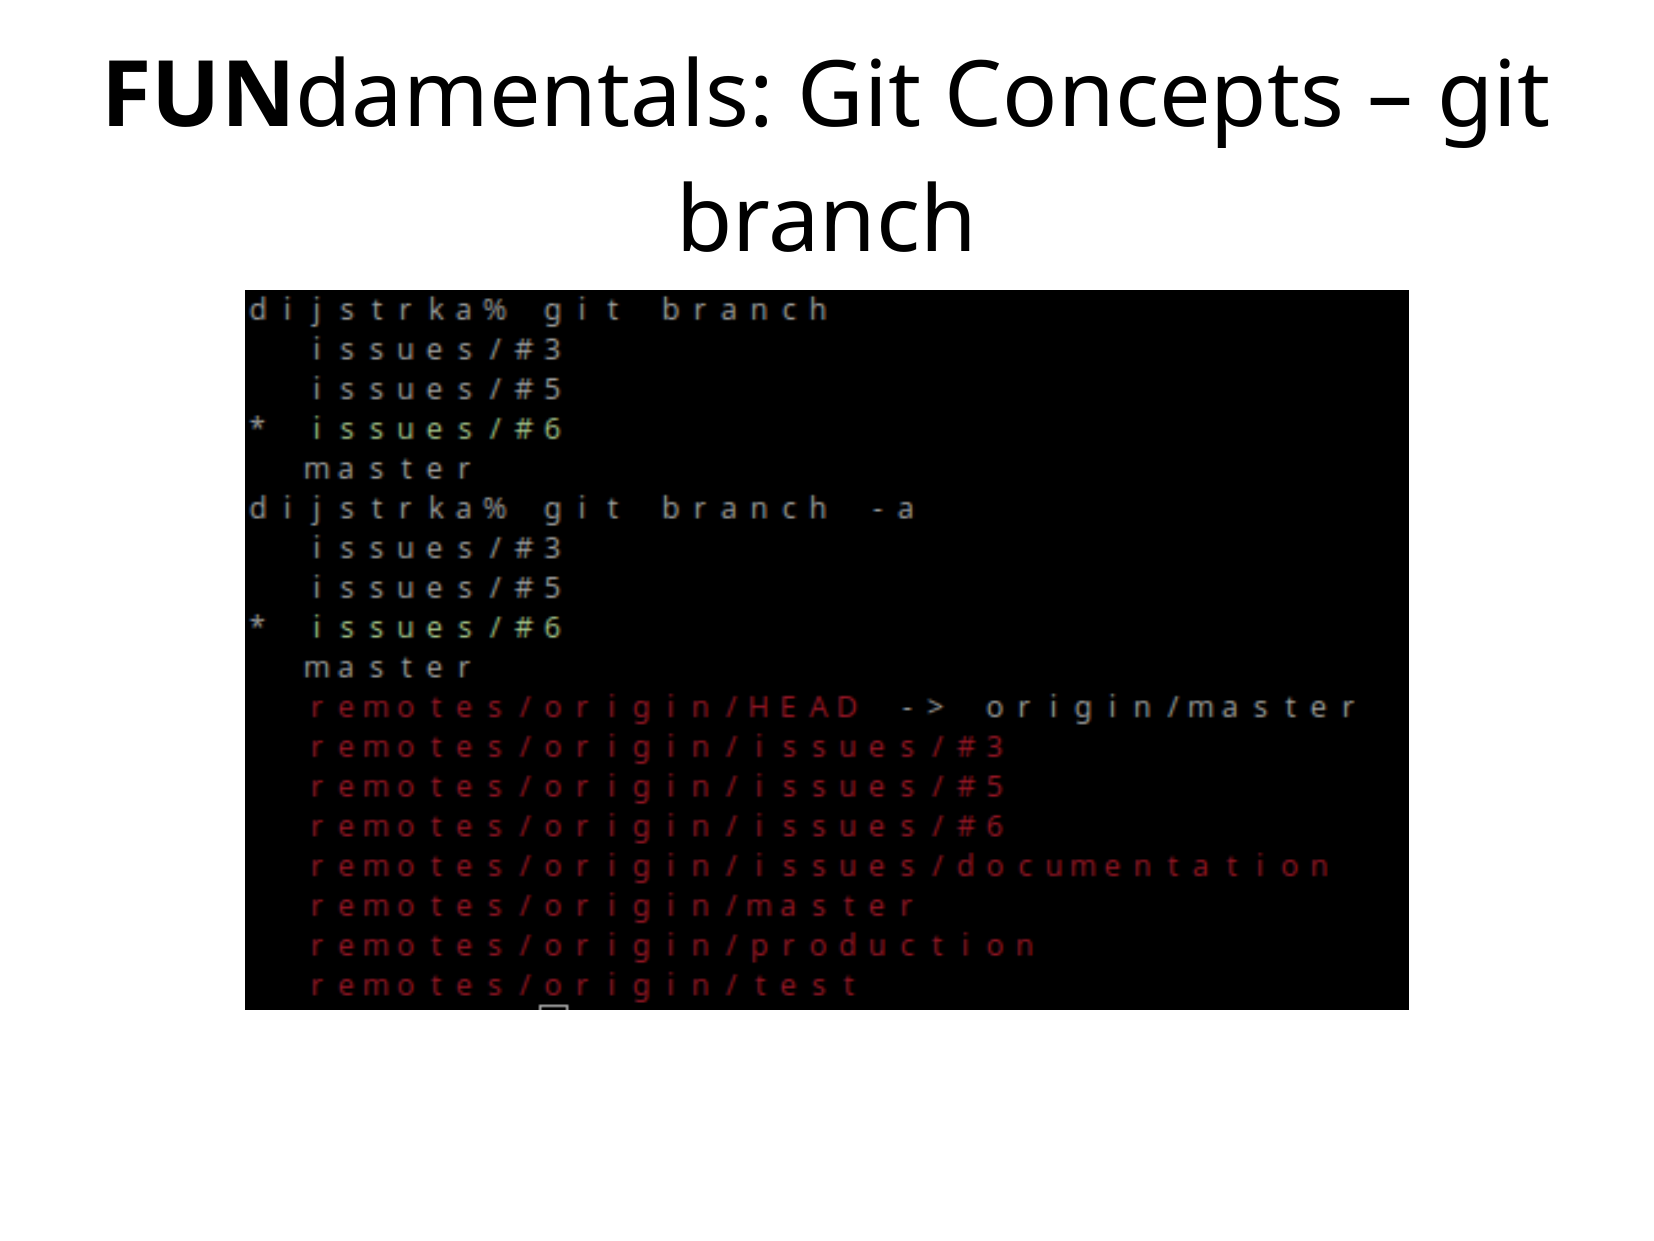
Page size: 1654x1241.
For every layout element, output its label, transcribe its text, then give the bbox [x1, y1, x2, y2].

picture [245, 290, 1409, 1010]
title FUNdamentals: Git Concepts – git branch [82, 27, 1571, 279]
